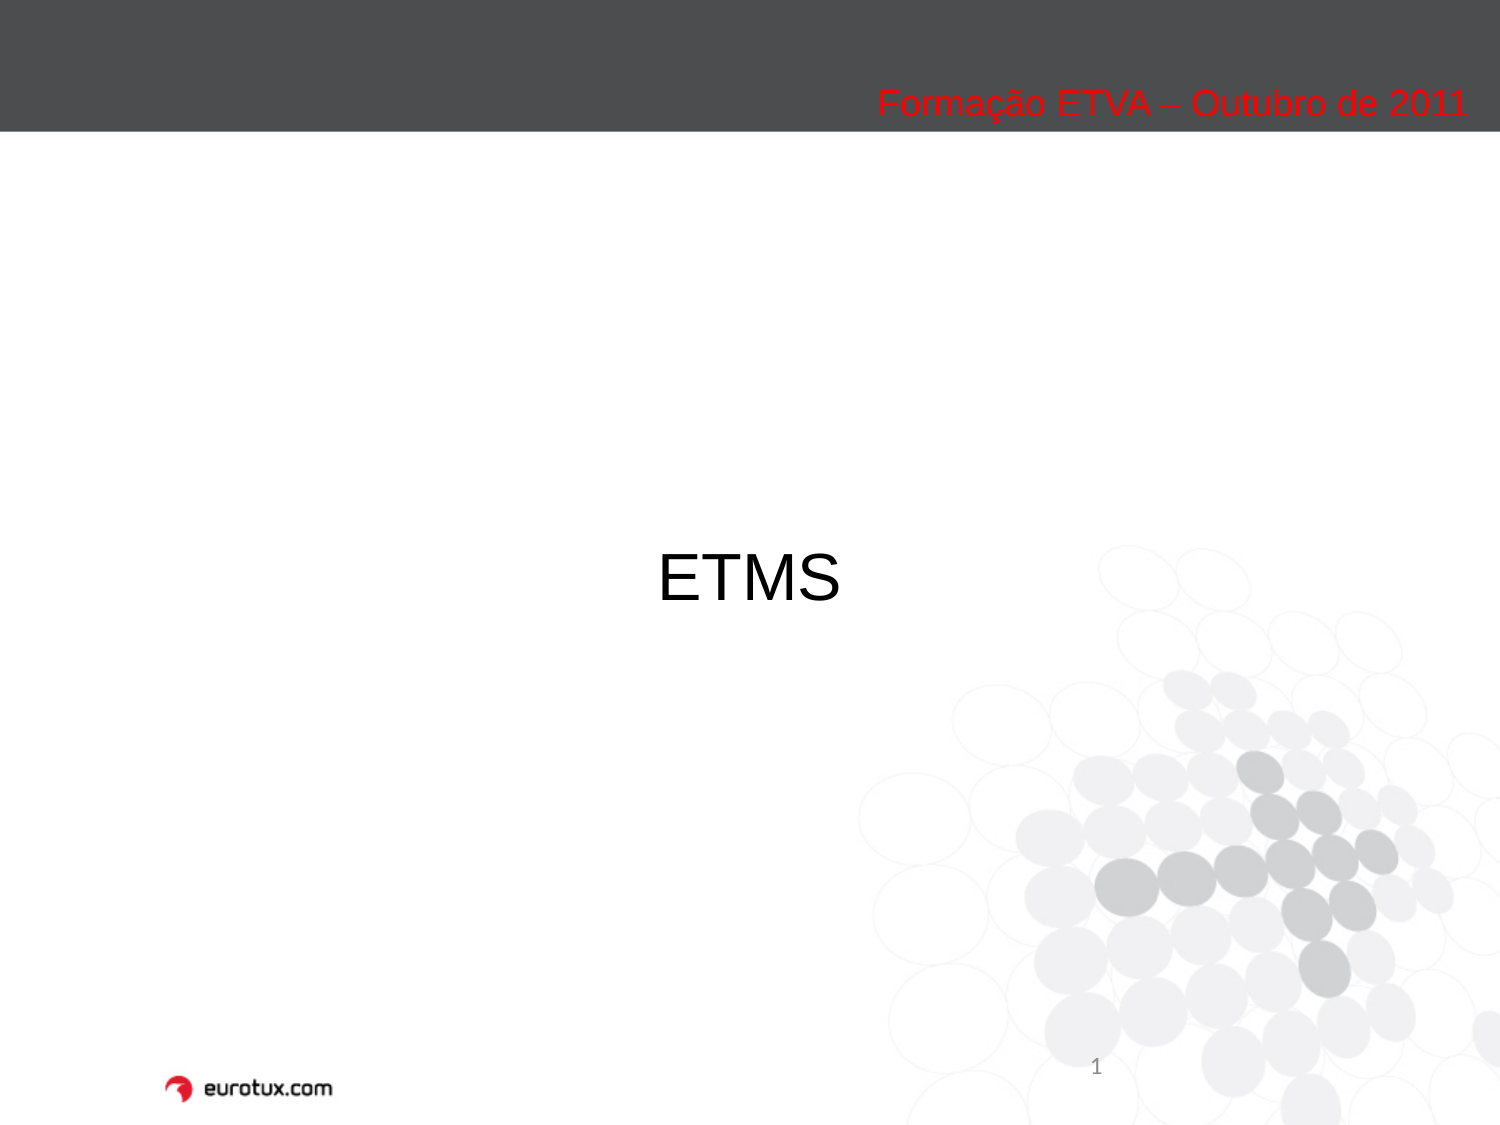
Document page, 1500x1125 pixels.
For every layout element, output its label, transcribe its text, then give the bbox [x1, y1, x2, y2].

subtitle ETMS [75, 112, 1425, 1043]
picture [0, 0, 1500, 1125]
